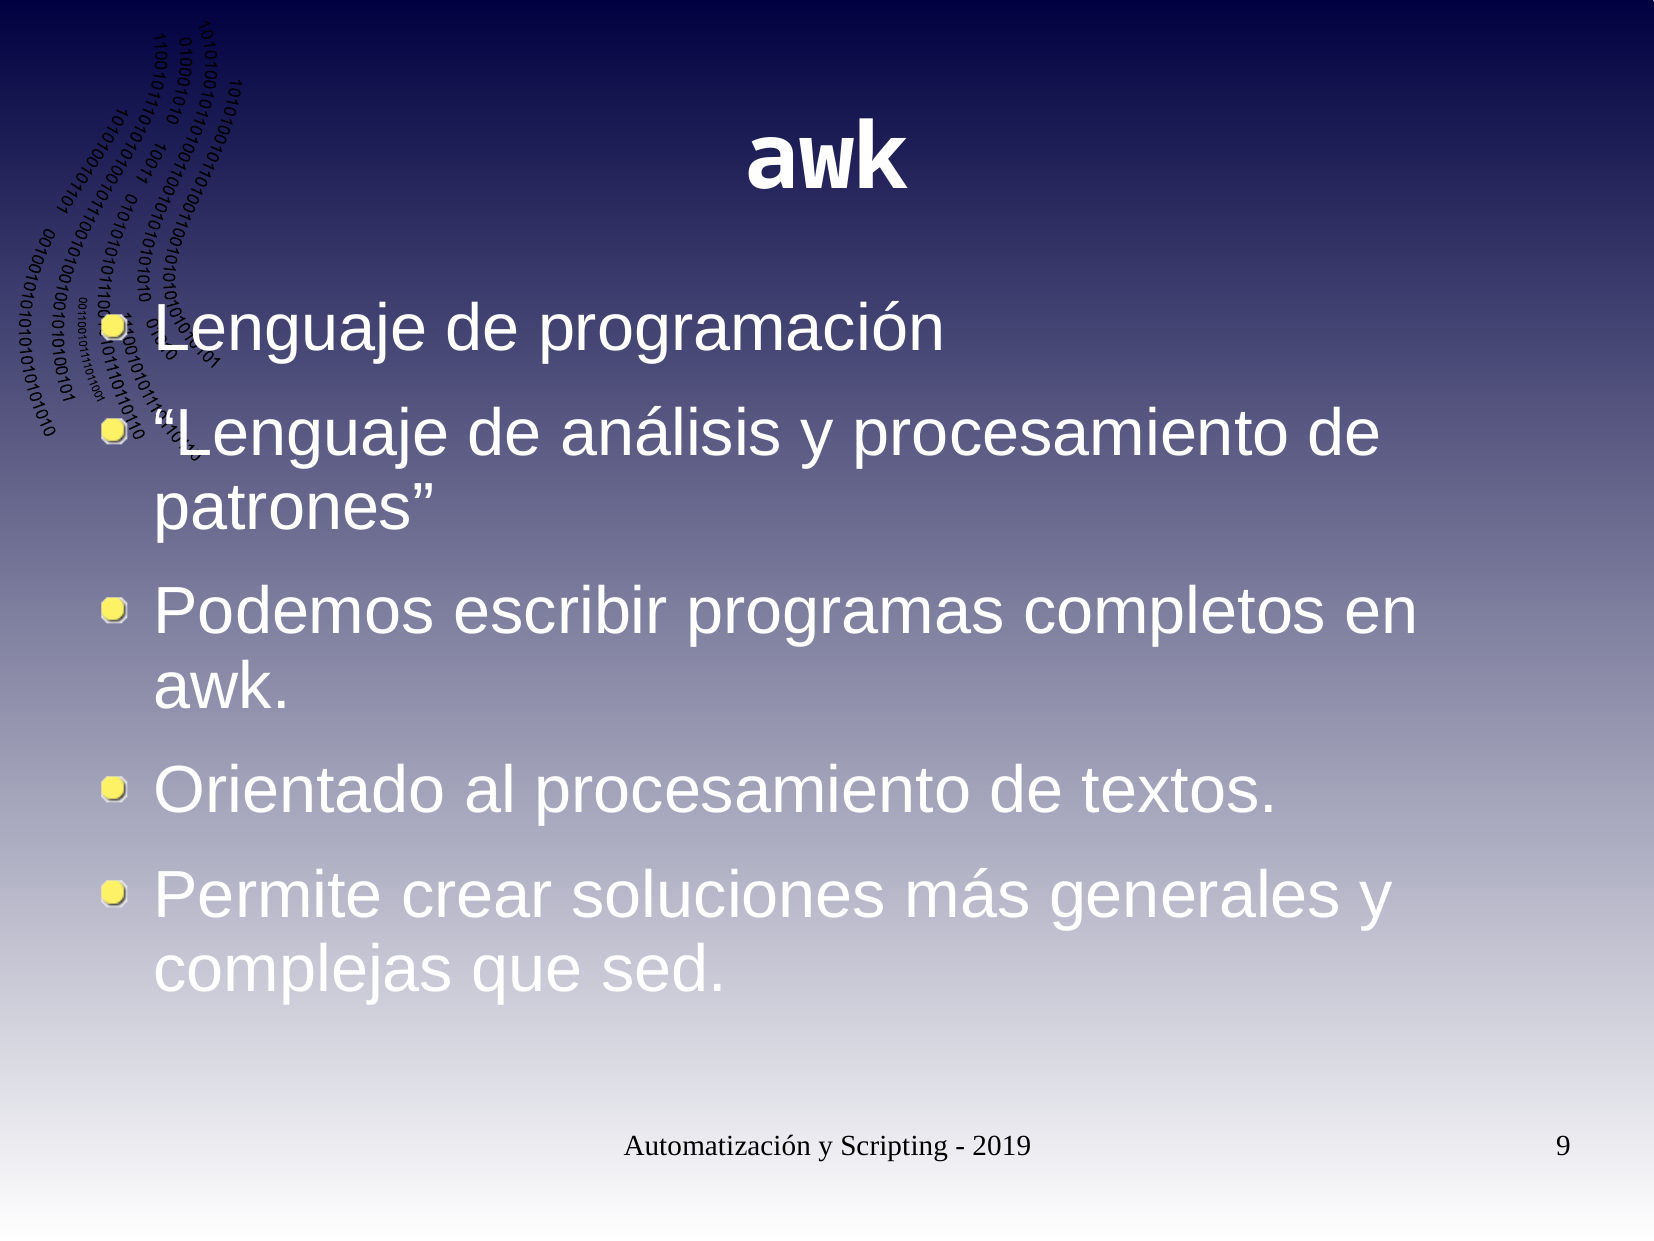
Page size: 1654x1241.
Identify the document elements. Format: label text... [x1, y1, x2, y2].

picture [18, 20, 243, 461]
list Lenguaje de programación “Lenguaje de análisis y procesamiento de patrones” Podemos escribir programas completos en awk. Orientado al procesamiento de textos. Permite crear soluciones más generales y complejas que sed. [82, 290, 1571, 1111]
title awk [82, 49, 1571, 257]
